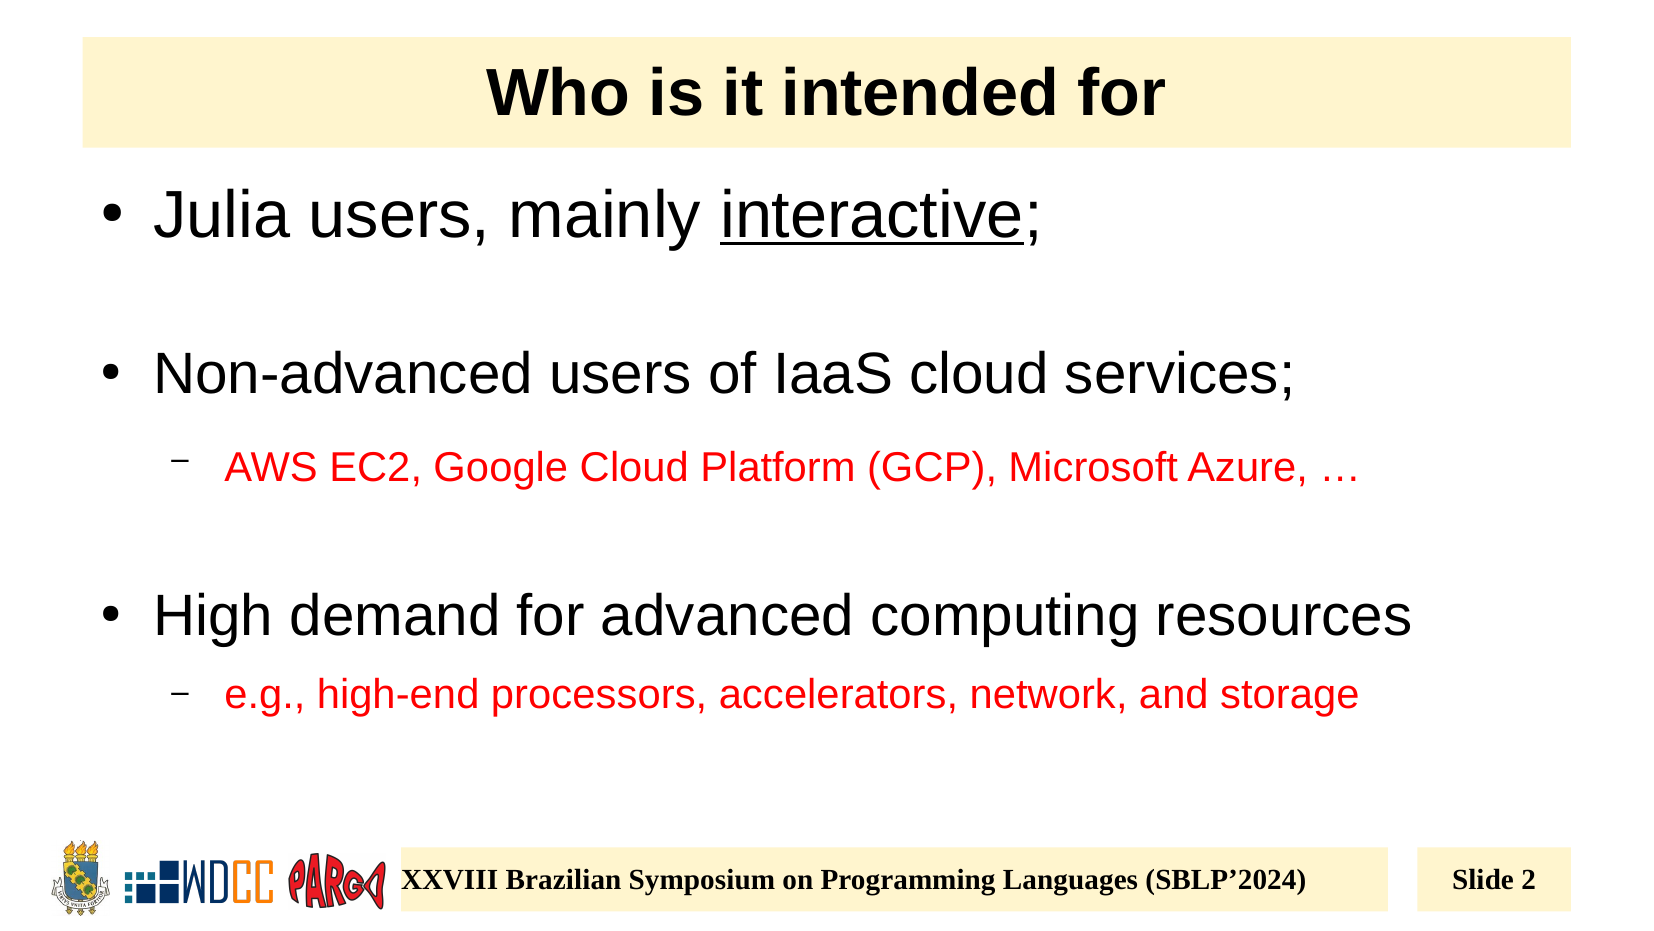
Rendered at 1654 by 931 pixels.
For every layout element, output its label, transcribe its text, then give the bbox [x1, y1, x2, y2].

list Julia users, mainly interactive; Non-advanced users of IaaS cloud services; AWS EC2, Google Cloud Platform (GCP), Microsoft Azure, … High demand for advanced computing resources e.g., high-end processors, accelerators, network, and storage [82, 177, 1571, 827]
picture [113, 848, 386, 918]
picture [51, 840, 110, 916]
title Who is it intended for [82, 37, 1571, 148]
